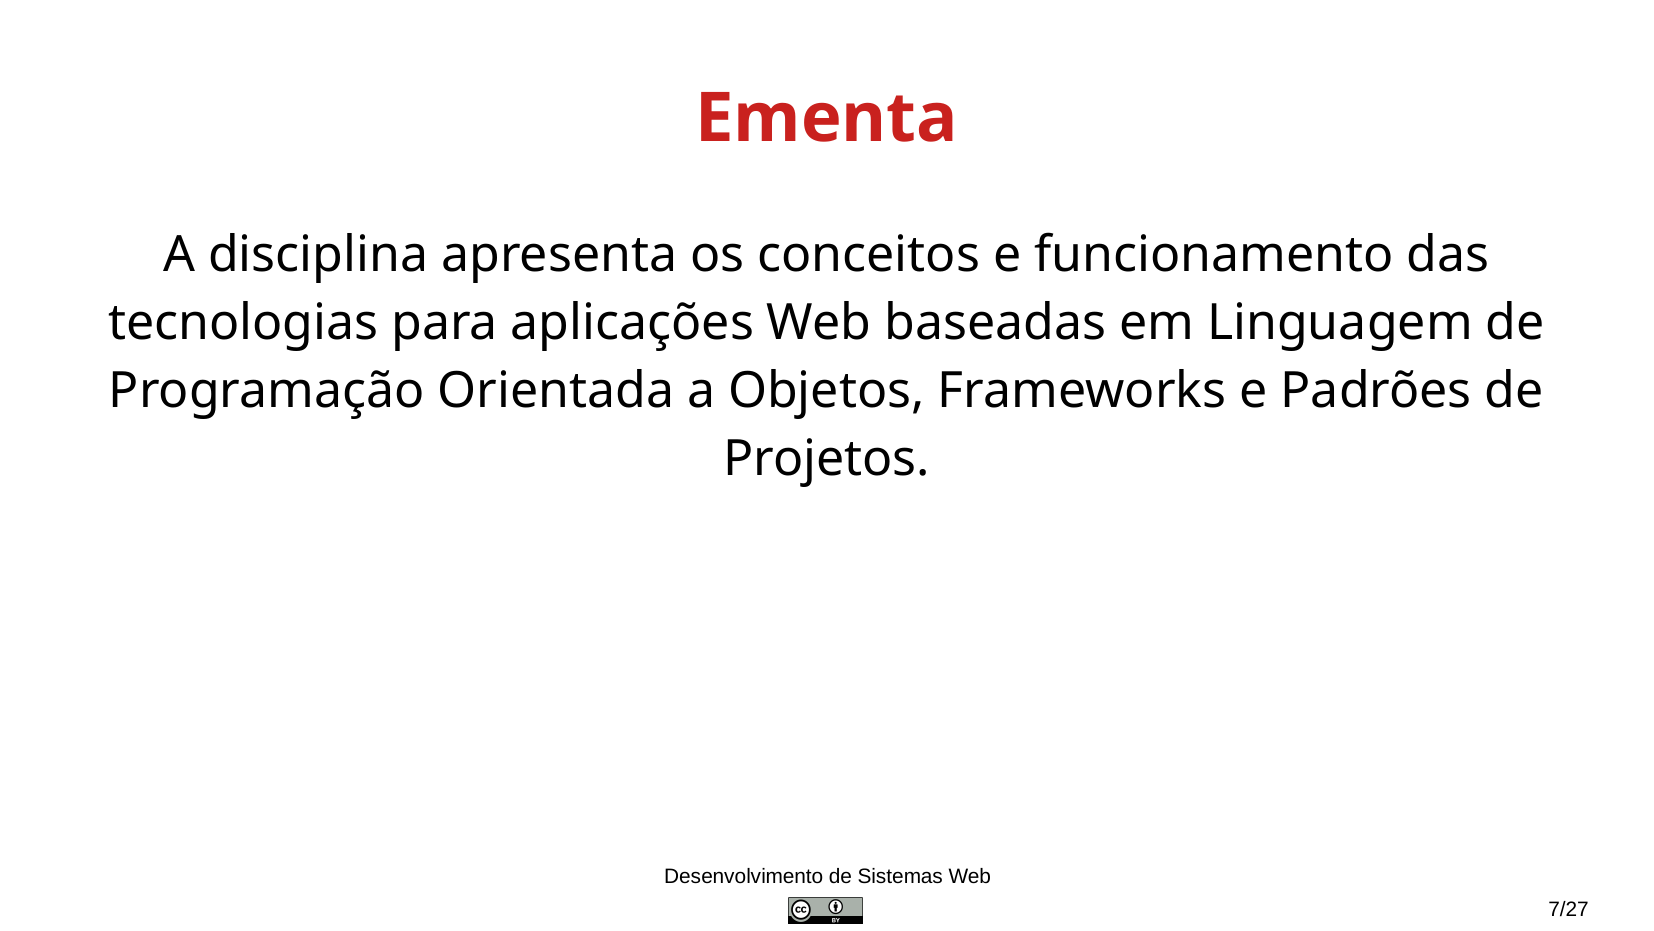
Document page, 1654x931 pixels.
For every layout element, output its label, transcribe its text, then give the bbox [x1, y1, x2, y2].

title Ementa [82, 37, 1571, 193]
list A disciplina apresenta os conceitos e funcionamento das tecnologias para aplicações Web baseadas em Linguagem de Programação Orientada a Objetos, Frameworks e Padrões de Projetos. [82, 217, 1571, 827]
picture [788, 897, 863, 924]
